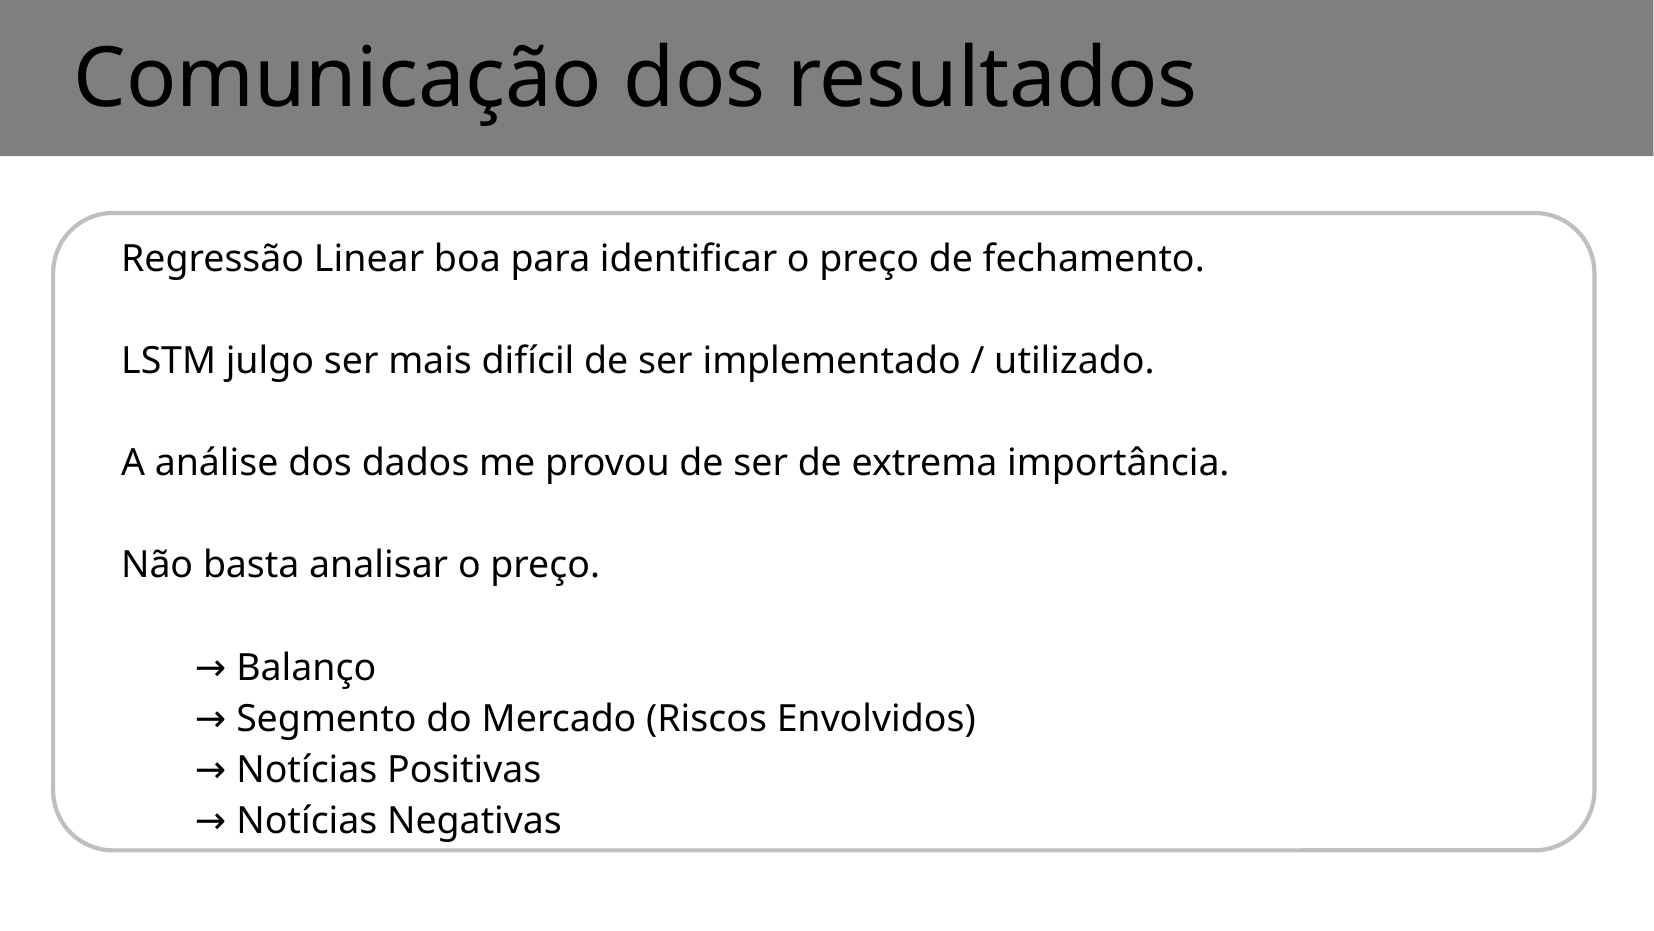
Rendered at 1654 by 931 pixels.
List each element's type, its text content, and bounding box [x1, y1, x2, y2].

text_box [0, 0, 1654, 157]
text_box Regressão Linear boa para identificar o preço de fechamento. LSTM julgo ser mais difícil de ser implementado / utilizado. A análise dos dados me provou de ser de extrema importância. Não basta analisar o preço. → Balanço → Segmento do Mercado (Riscos Envolvidos) → Notícias Positivas → Notícias Negativas [106, 224, 1560, 876]
text_box Comunicação dos resultados [59, 9, 1280, 127]
